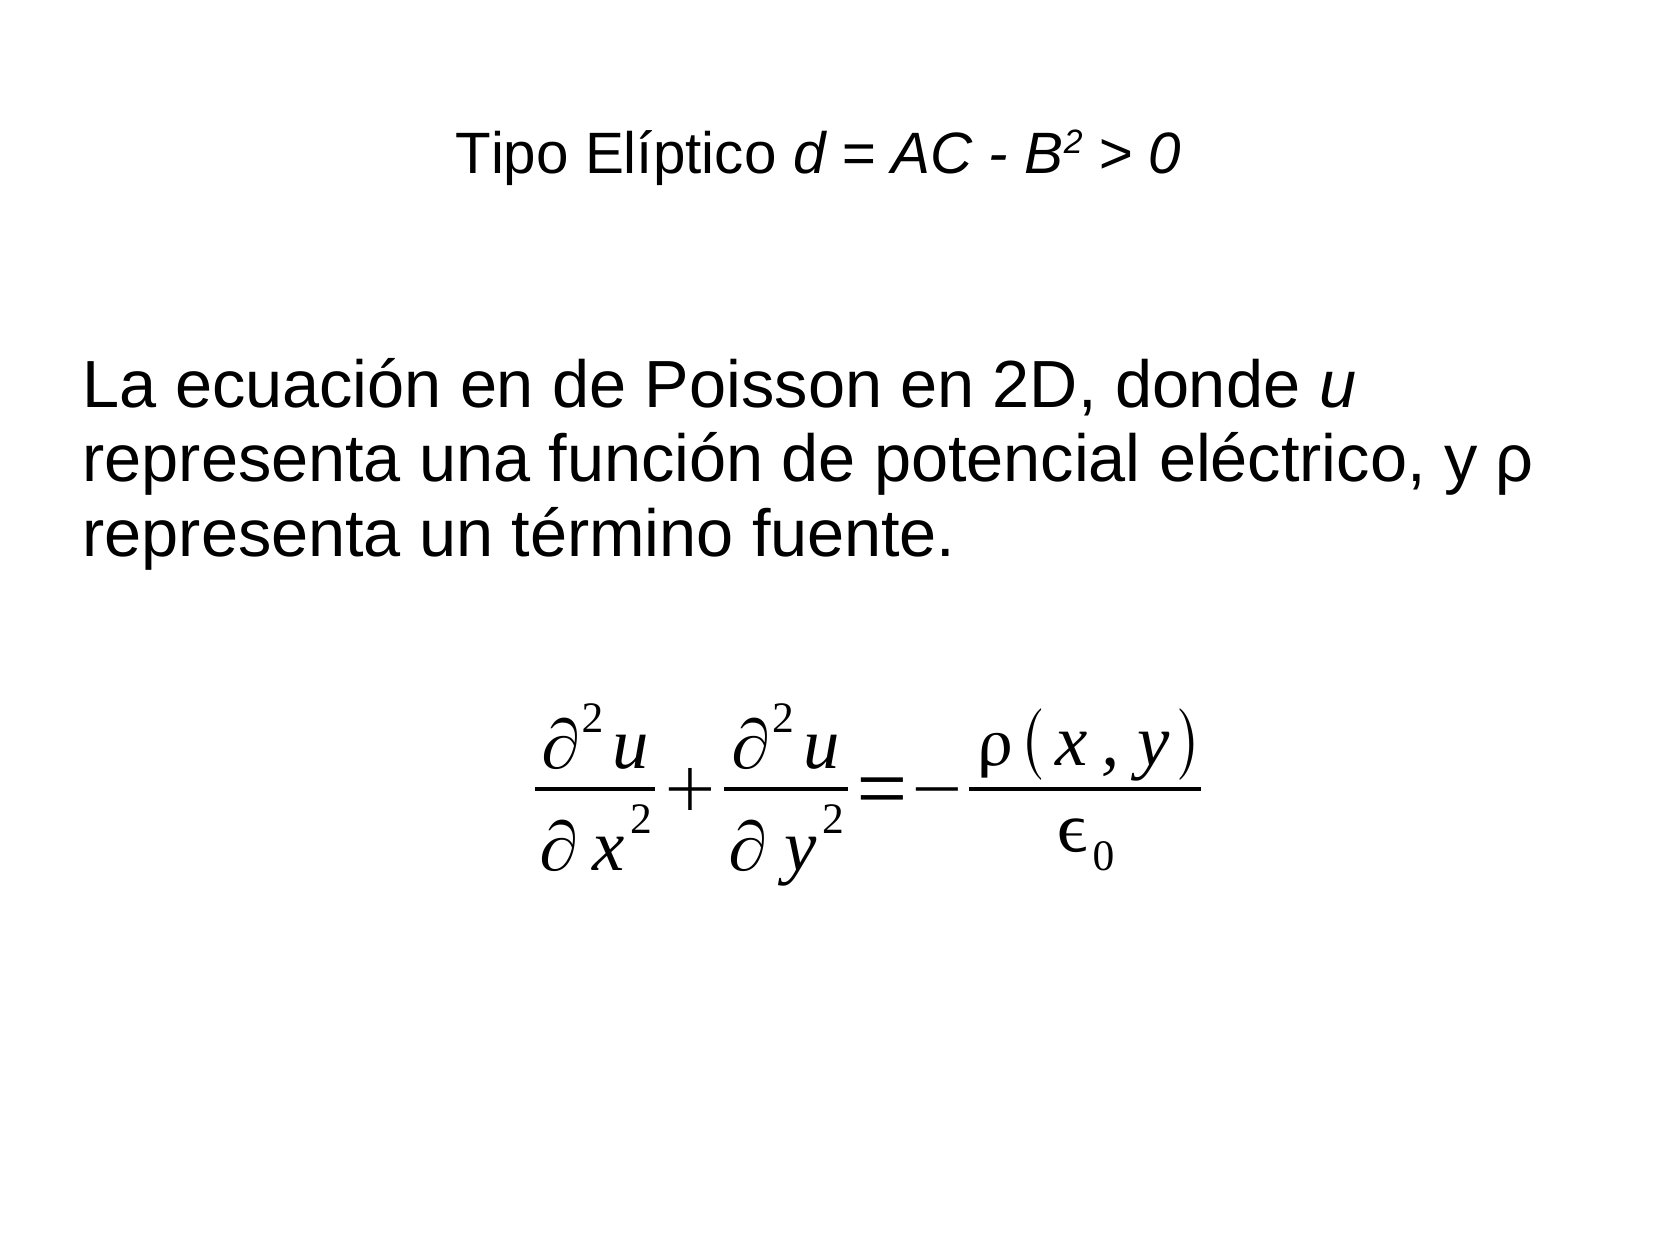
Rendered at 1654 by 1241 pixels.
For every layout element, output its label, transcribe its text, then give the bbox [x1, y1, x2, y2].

subtitle La ecuación en de Poisson en 2D, donde u representa una función de potencial eléctrico, y ρ representa un término fuente. [82, 297, 1571, 621]
chart [525, 693, 1211, 886]
title Tipo Elíptico d = AC - B2 > 0 [82, 56, 1571, 250]
